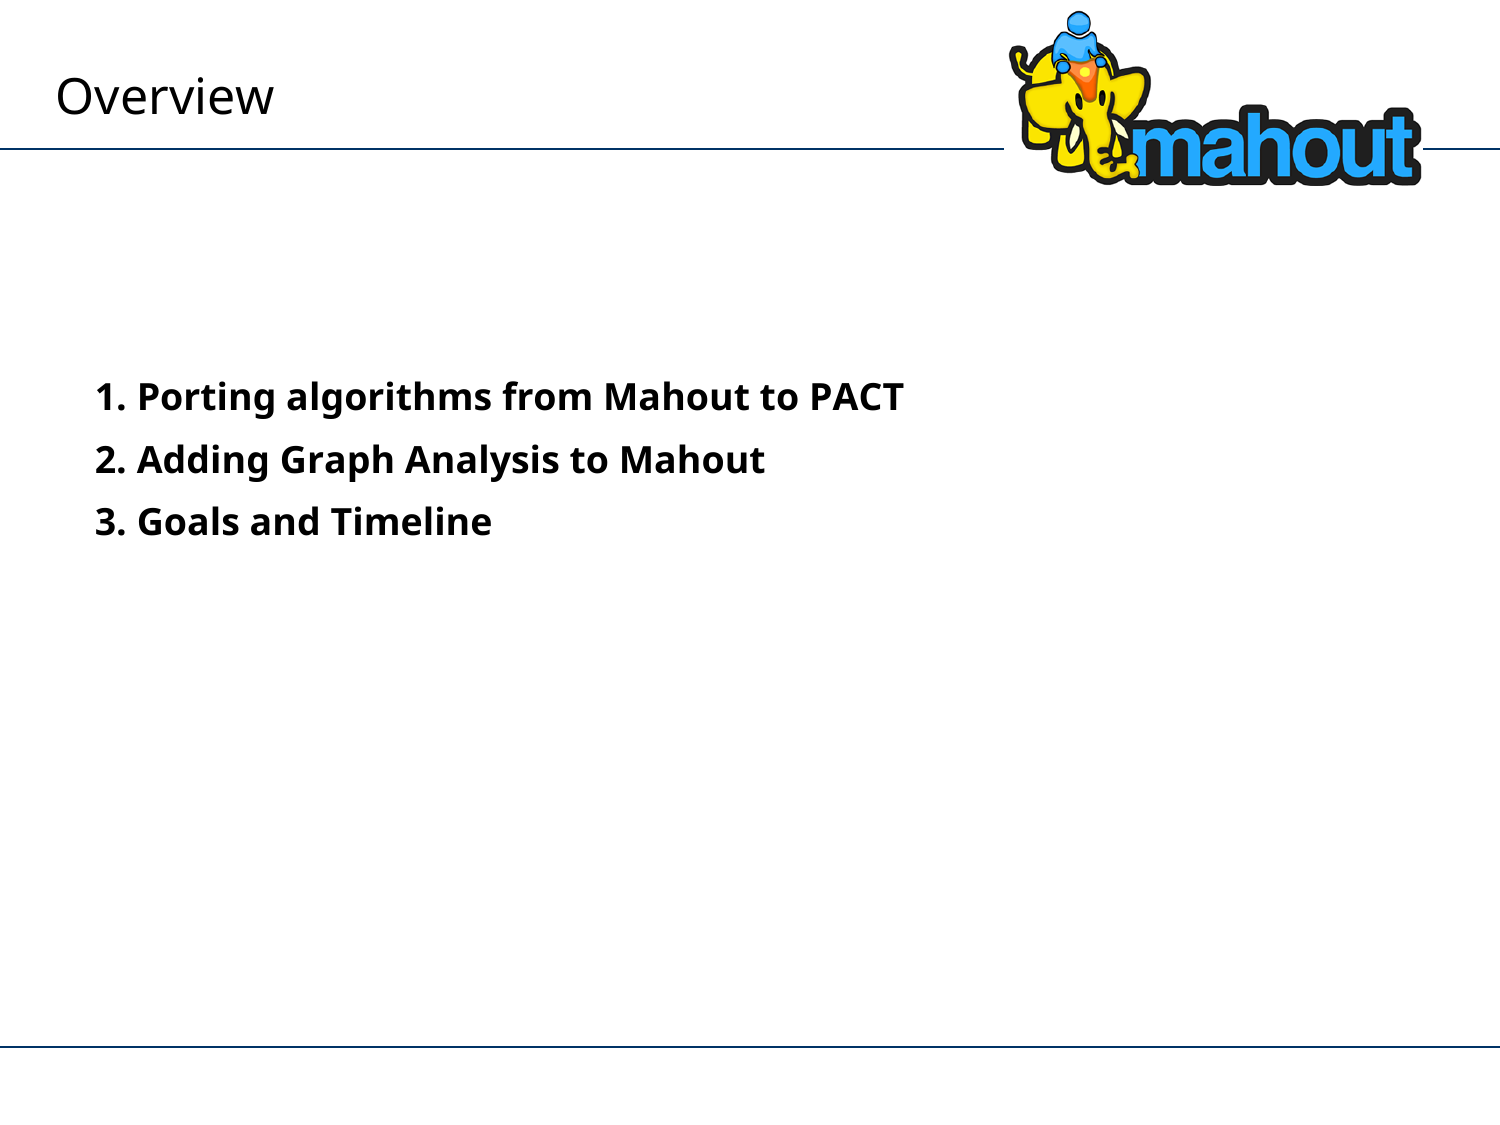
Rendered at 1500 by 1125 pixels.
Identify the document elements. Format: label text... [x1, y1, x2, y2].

picture [1004, 10, 1423, 175]
title [41, 0, 1016, 138]
list 1. Porting algorithms from Mahout to PACT 2. Adding Graph Analysis to Mahout 3. Goals and Timeline [41, 175, 1447, 1039]
